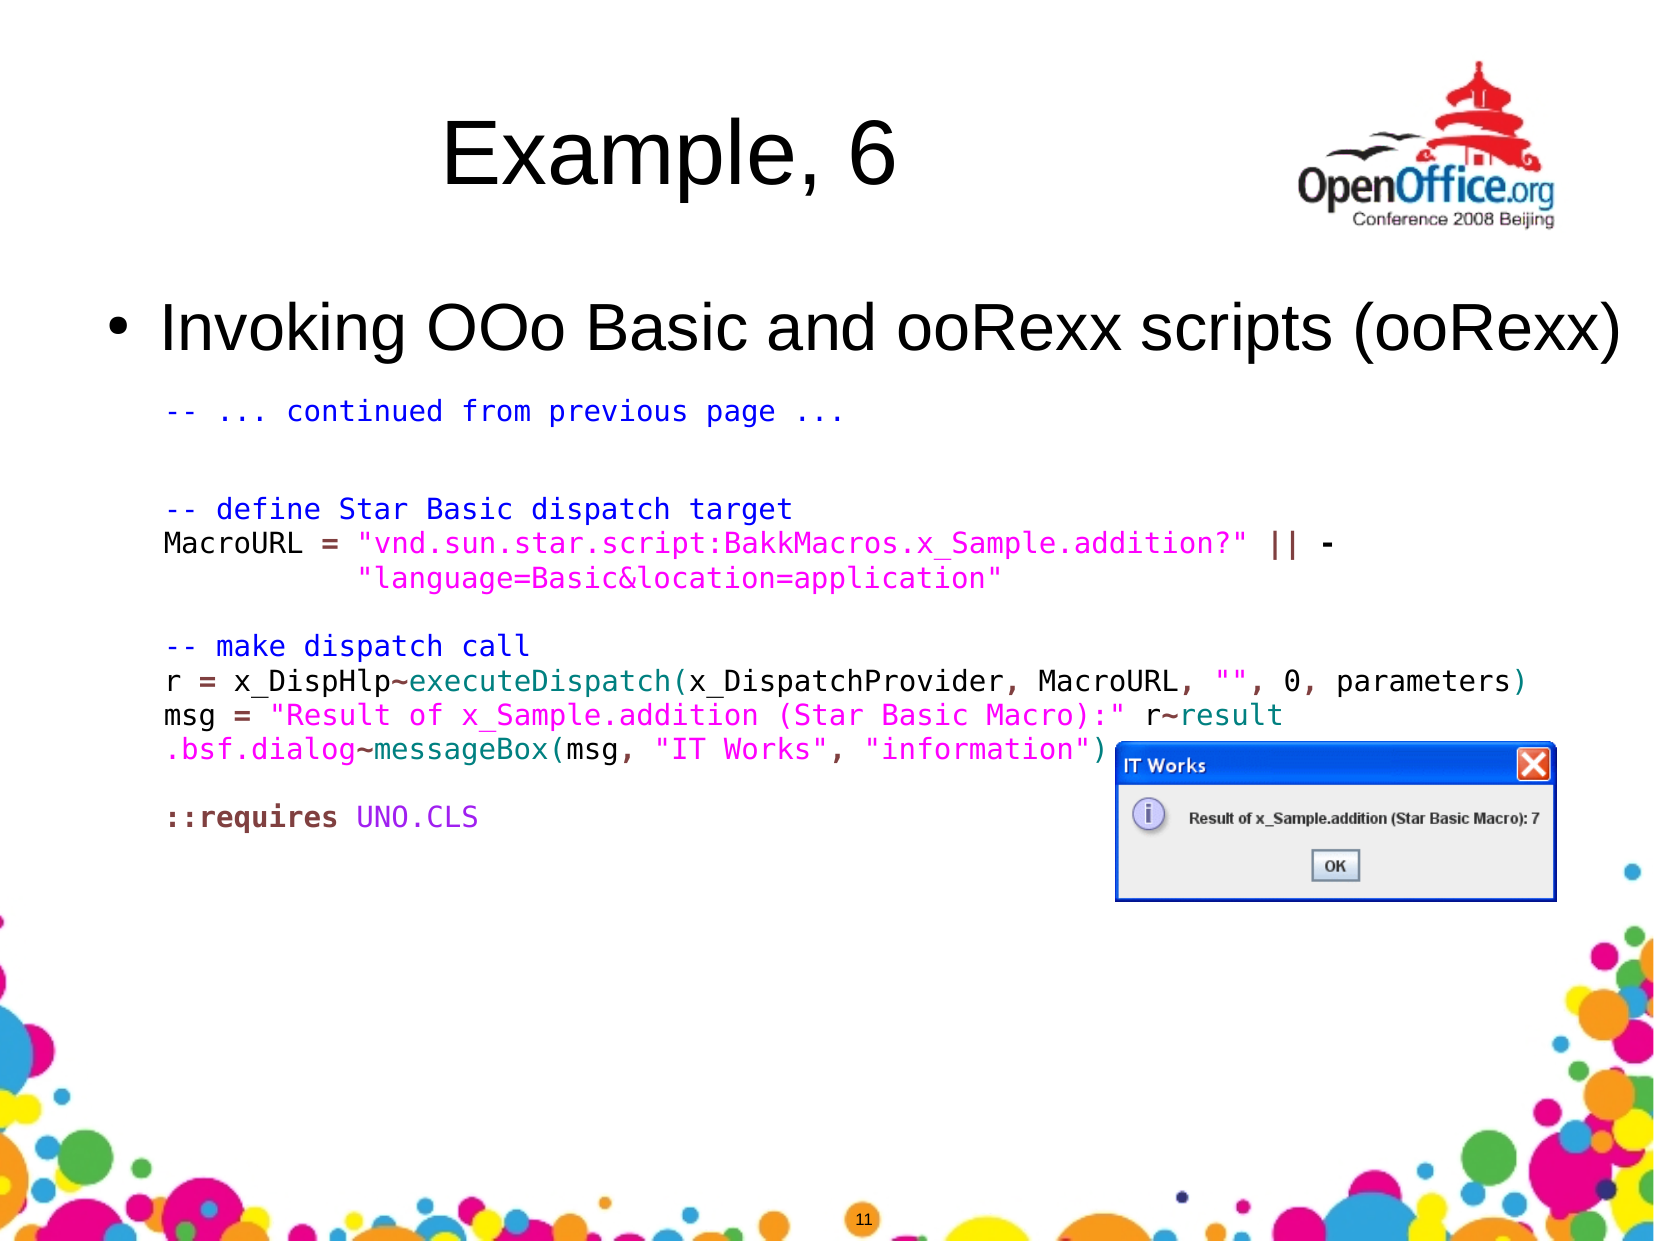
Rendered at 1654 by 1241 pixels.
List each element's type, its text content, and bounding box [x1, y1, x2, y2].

picture [1285, 51, 1569, 250]
picture [1115, 741, 1557, 902]
list Invoking OOo Basic and ooRexx scripts (ooRexx) -- ... continued from previous page ... -- define Star Basic dispatch target MacroURL = "vnd.sun.star.script:BakkMacros.x_Sample.addition?" || - "language=Basic&location=application" -- make dispatch call r = x_DispHlp~executeDispatch(x_DispatchProvider, MacroURL, "", 0, parameters) msg = "Result of x_Sample.addition (Star Basic Macro):" r~result .bsf.dialog~messageBox(msg, "IT Works", "information") ::requires UNO.CLS [88, 290, 1654, 1109]
title Example, 6 [82, 49, 1258, 257]
picture [0, 810, 1654, 1241]
